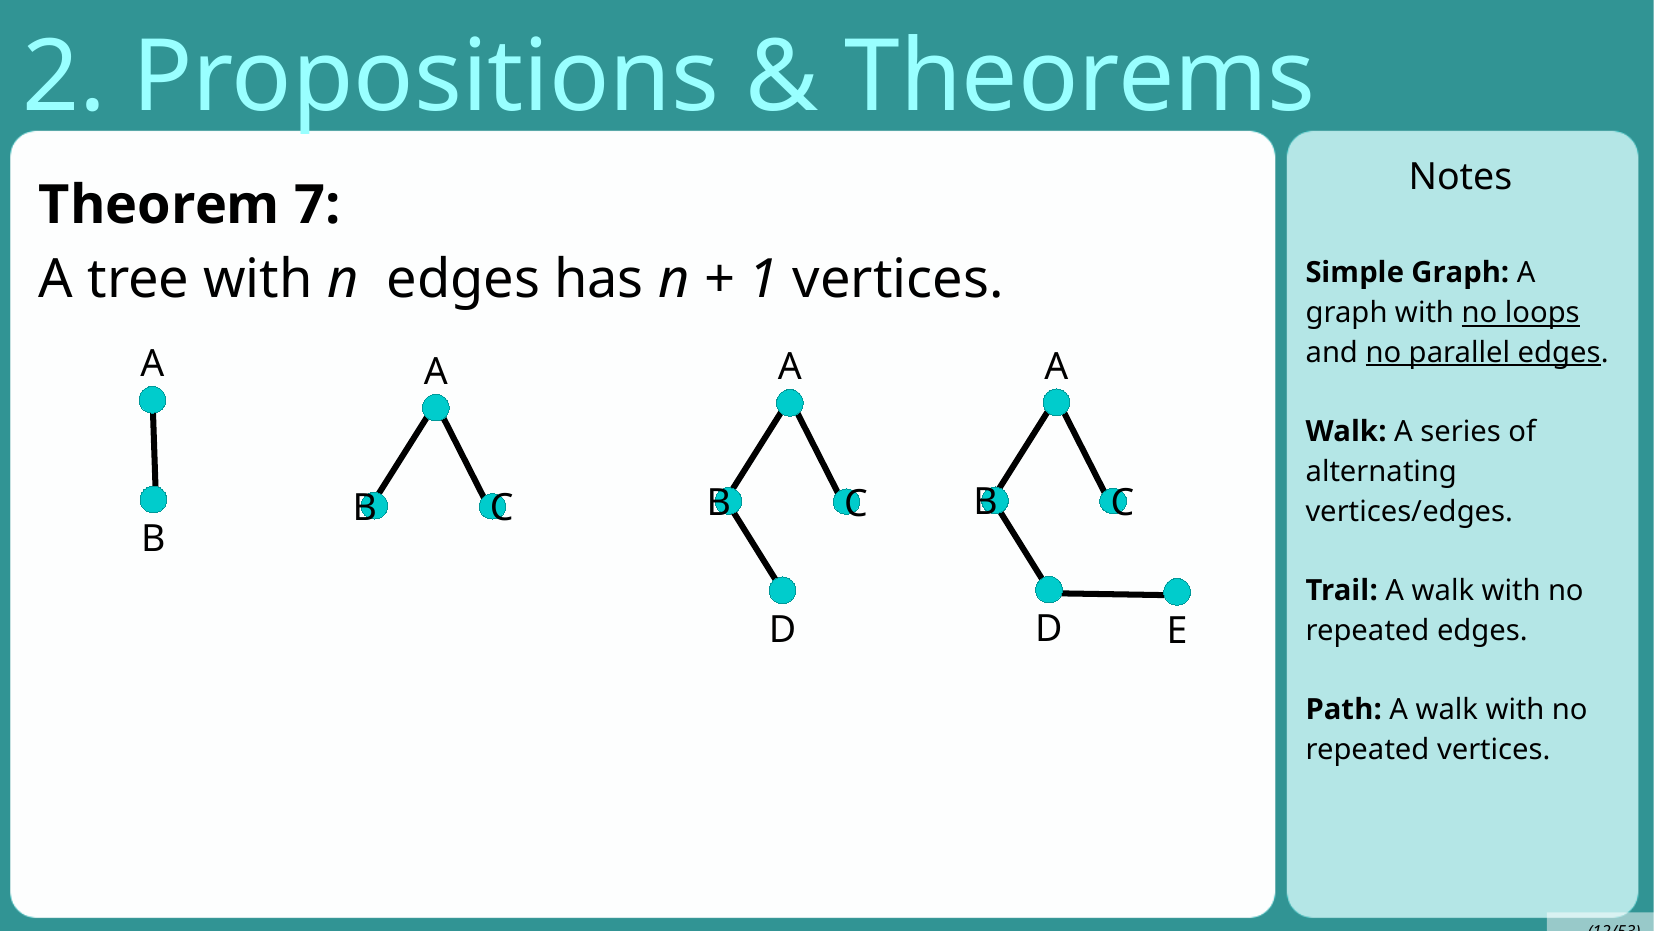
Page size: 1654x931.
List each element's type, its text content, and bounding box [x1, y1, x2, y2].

text_box B [715, 502, 725, 512]
text_box C [833, 488, 852, 515]
text_box D [1035, 576, 1063, 603]
text_box C [1116, 491, 1127, 512]
text_box C [495, 496, 506, 517]
text_box A [139, 386, 166, 414]
text_box Notes Simple Graph: A graph with no loops and no parallel edges. Walk: A series of alternating vertices/edges. Trail: A walk with no repeated edges. Path: A walk with no repeated vertices. [1290, 141, 1631, 723]
text_box B [367, 492, 388, 520]
text_box D [769, 576, 796, 604]
text_box B [715, 491, 724, 500]
text_box B [990, 486, 1009, 514]
text_box B [981, 501, 992, 511]
text_box C [850, 492, 860, 512]
text_box E [1163, 578, 1191, 606]
text_box A [1043, 388, 1070, 416]
text_box C [479, 493, 497, 520]
text_box B [140, 486, 167, 513]
text_box B [361, 496, 370, 505]
text_box B [361, 507, 371, 517]
text_box (<number>/53) [1546, 912, 1654, 931]
text_box A [422, 394, 450, 421]
picture [0, 0, 1654, 931]
text_box Theorem 7: A tree with n edges has n + 1 vertices. [39, 165, 1247, 892]
text_box C [1099, 488, 1118, 514]
title 2. Propositions & Theorems [22, 13, 1511, 130]
text_box B [981, 490, 991, 499]
text_box A [776, 389, 804, 417]
text_box B [722, 487, 742, 515]
